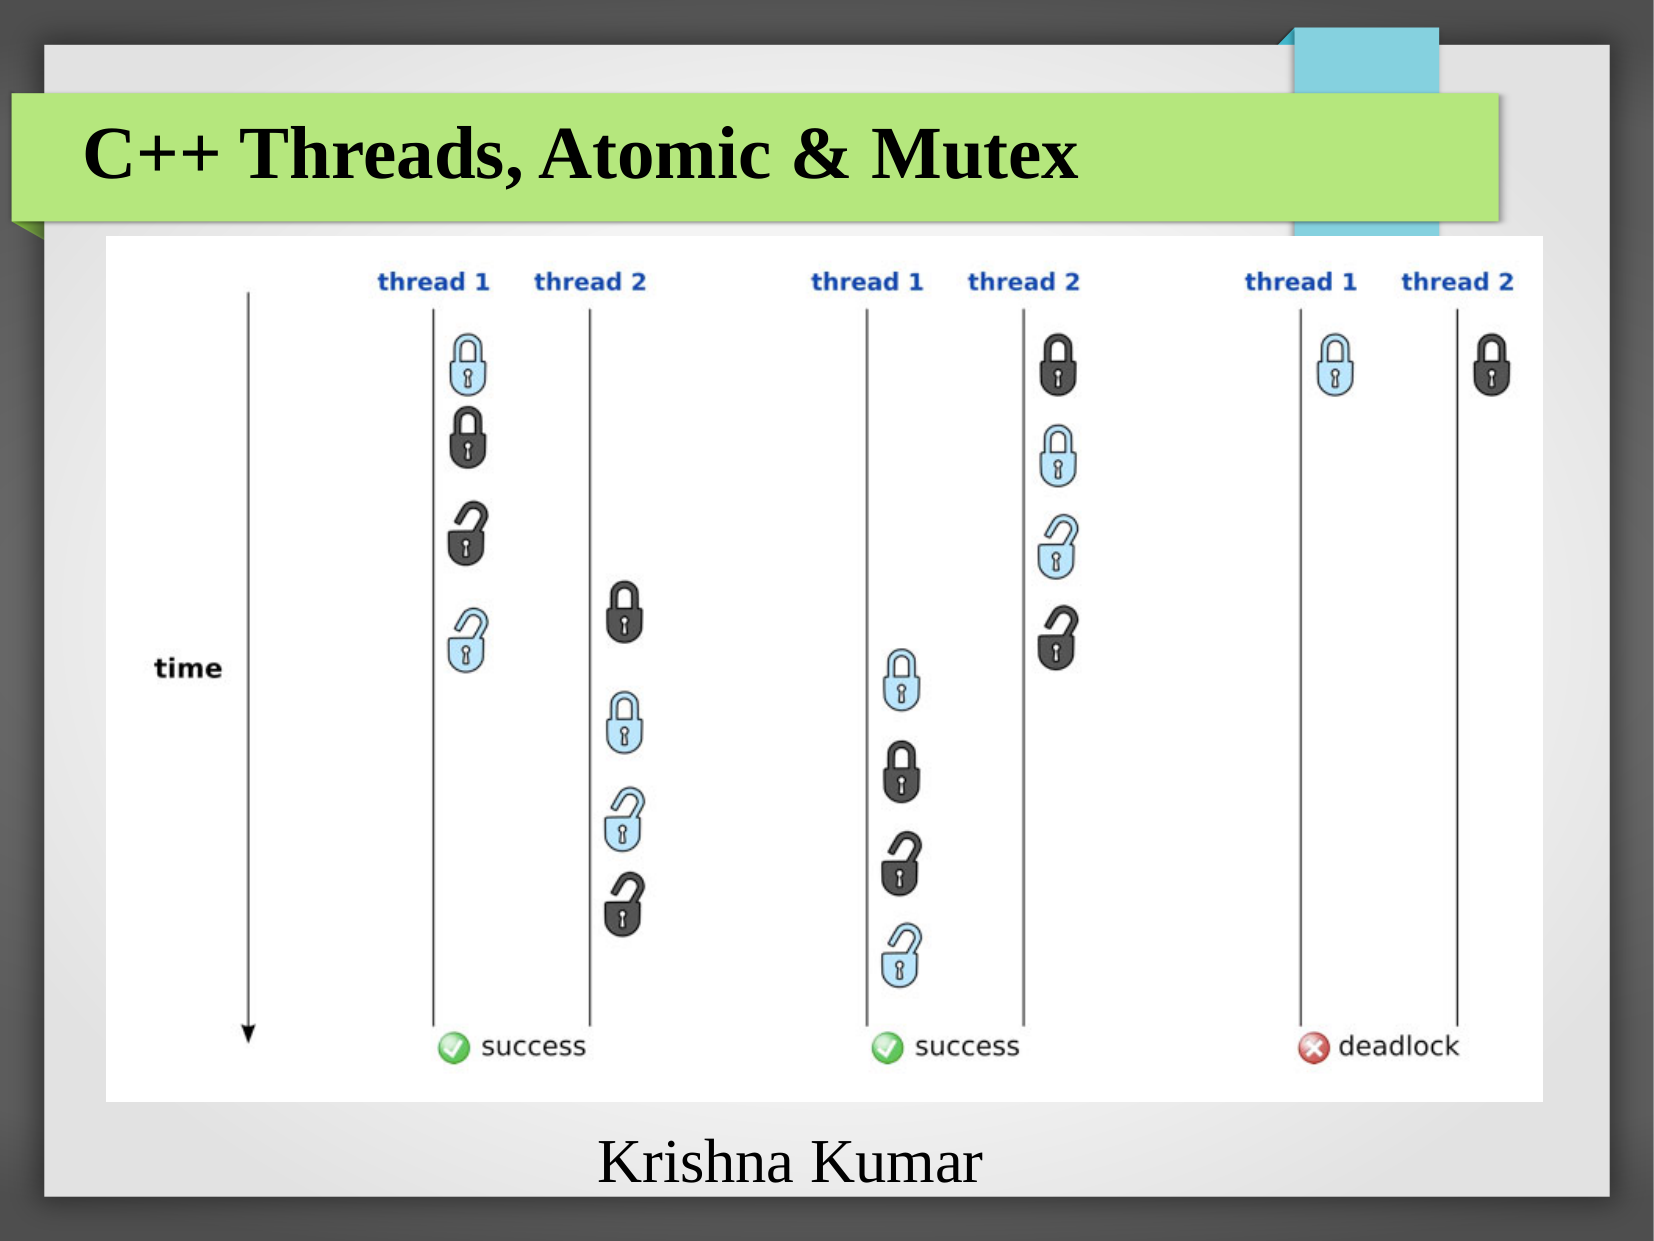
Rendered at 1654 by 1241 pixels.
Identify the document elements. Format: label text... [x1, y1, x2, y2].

title C++ Threads, Atomic & Mutex [82, 94, 1264, 213]
picture [0, 0, 1654, 1241]
text_box Krishna Kumar [507, 1110, 1074, 1213]
